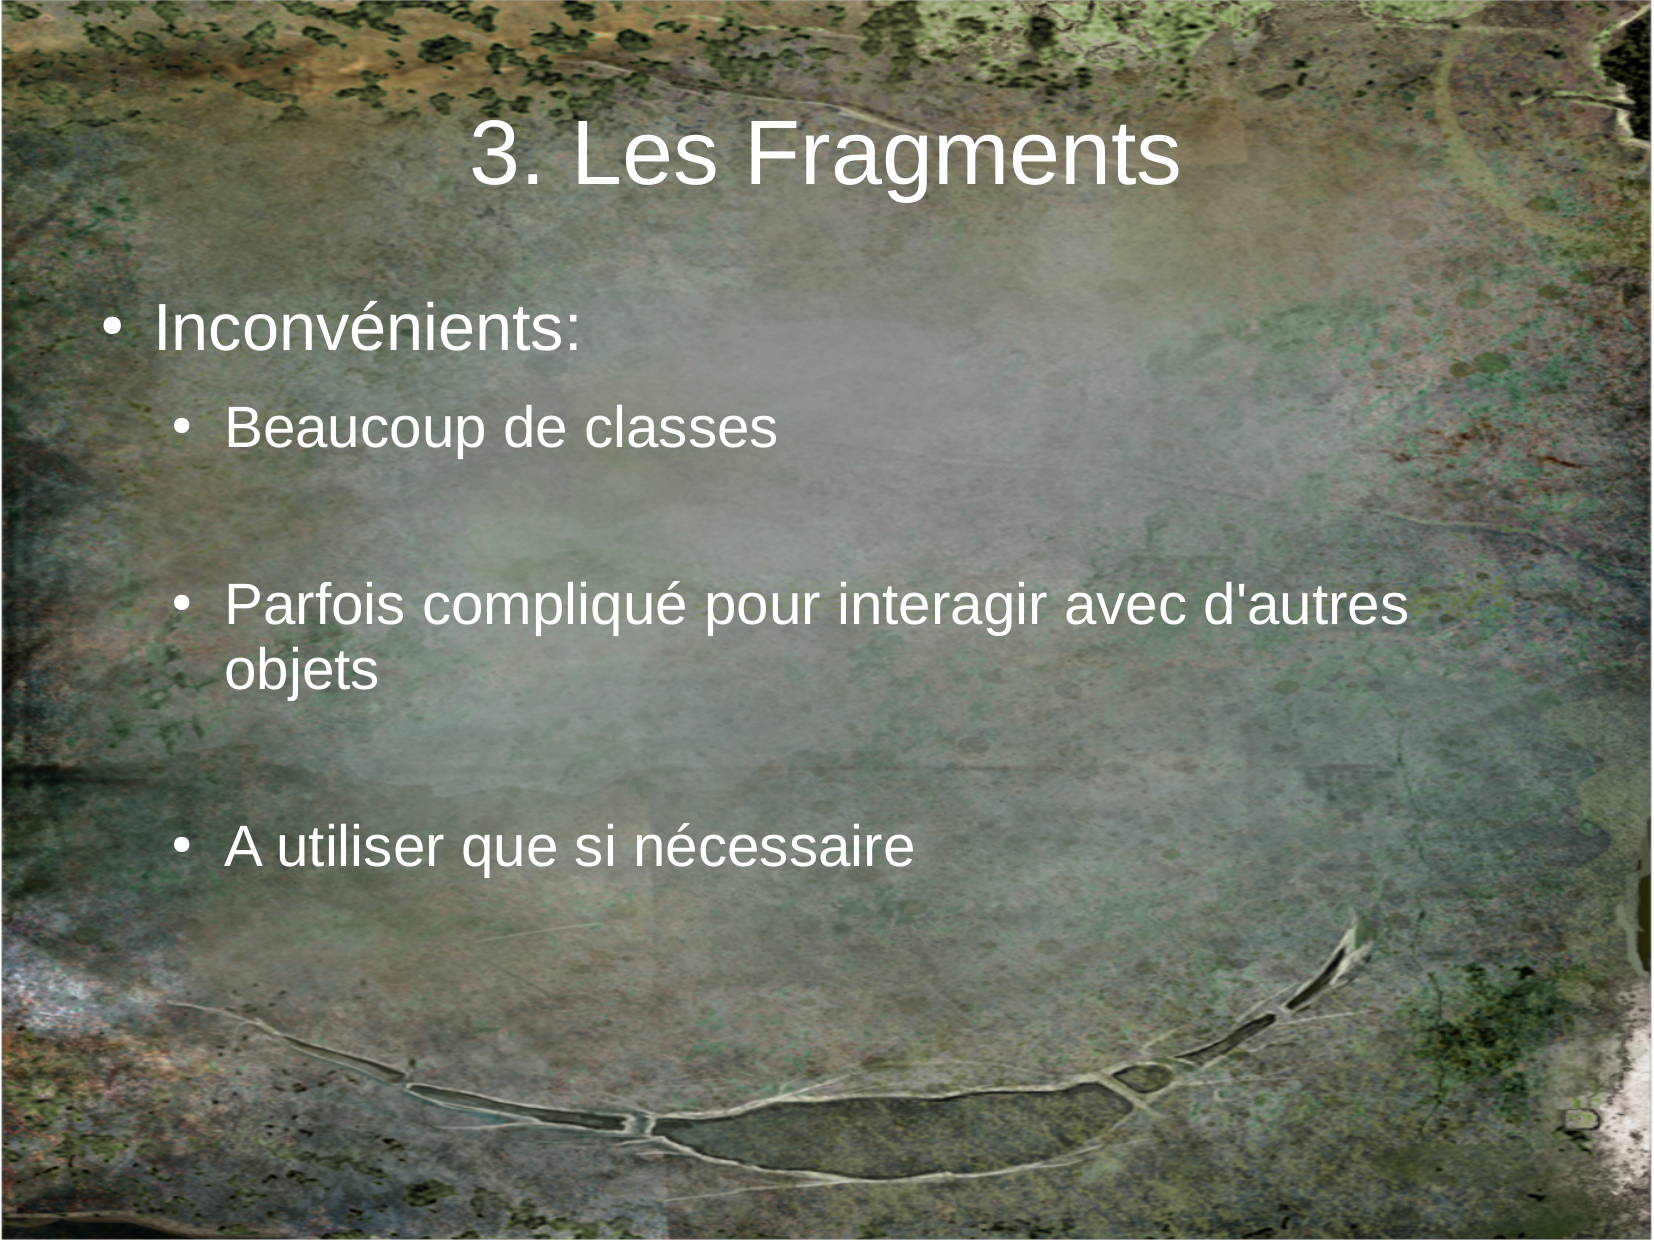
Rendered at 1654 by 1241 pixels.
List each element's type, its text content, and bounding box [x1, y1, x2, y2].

picture [0, 0, 1654, 1241]
title 3. Les Fragments [82, 49, 1571, 257]
list Inconvénients: Beaucoup de classes Parfois compliqué pour interagir avec d'autres objets A utiliser que si nécessaire [82, 290, 1571, 1010]
